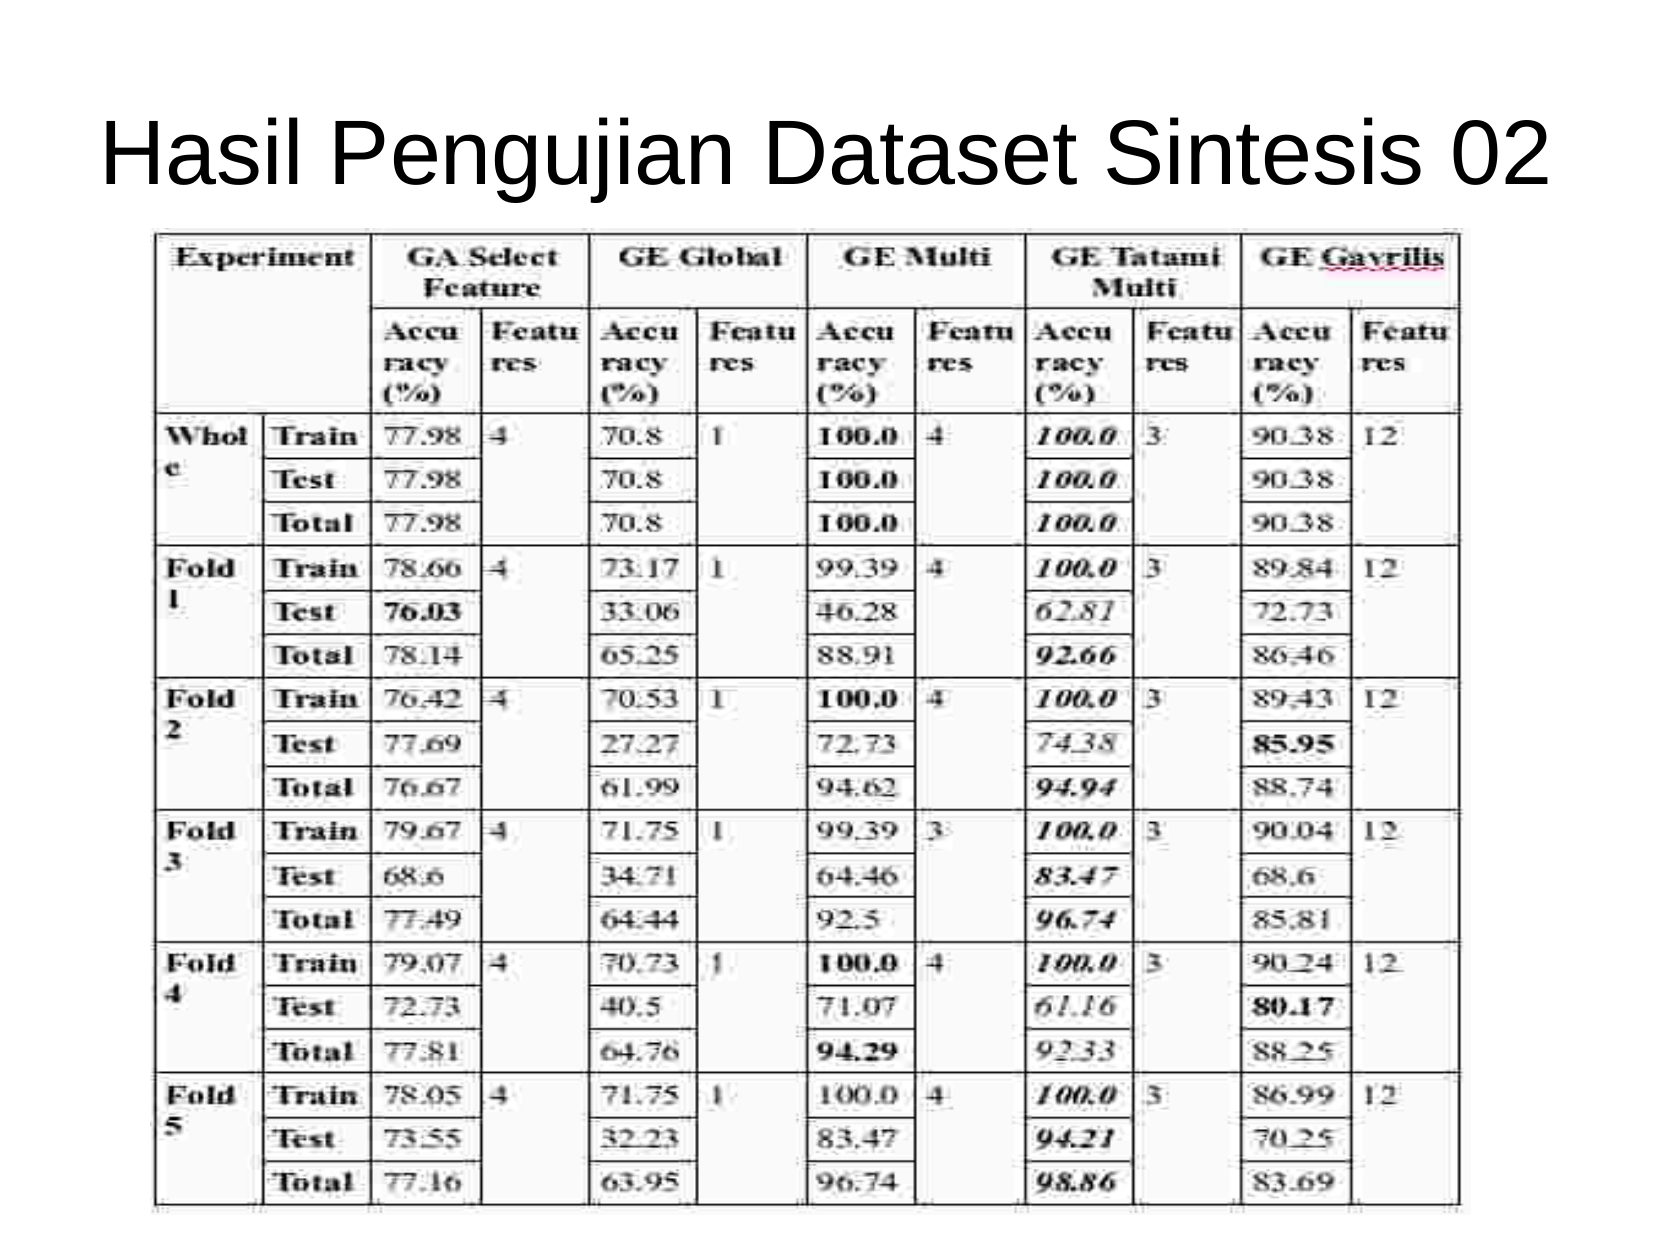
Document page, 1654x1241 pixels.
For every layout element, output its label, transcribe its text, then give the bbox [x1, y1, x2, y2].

picture [150, 228, 1471, 1216]
title Hasil Pengujian Dataset Sintesis 02 [82, 49, 1571, 257]
